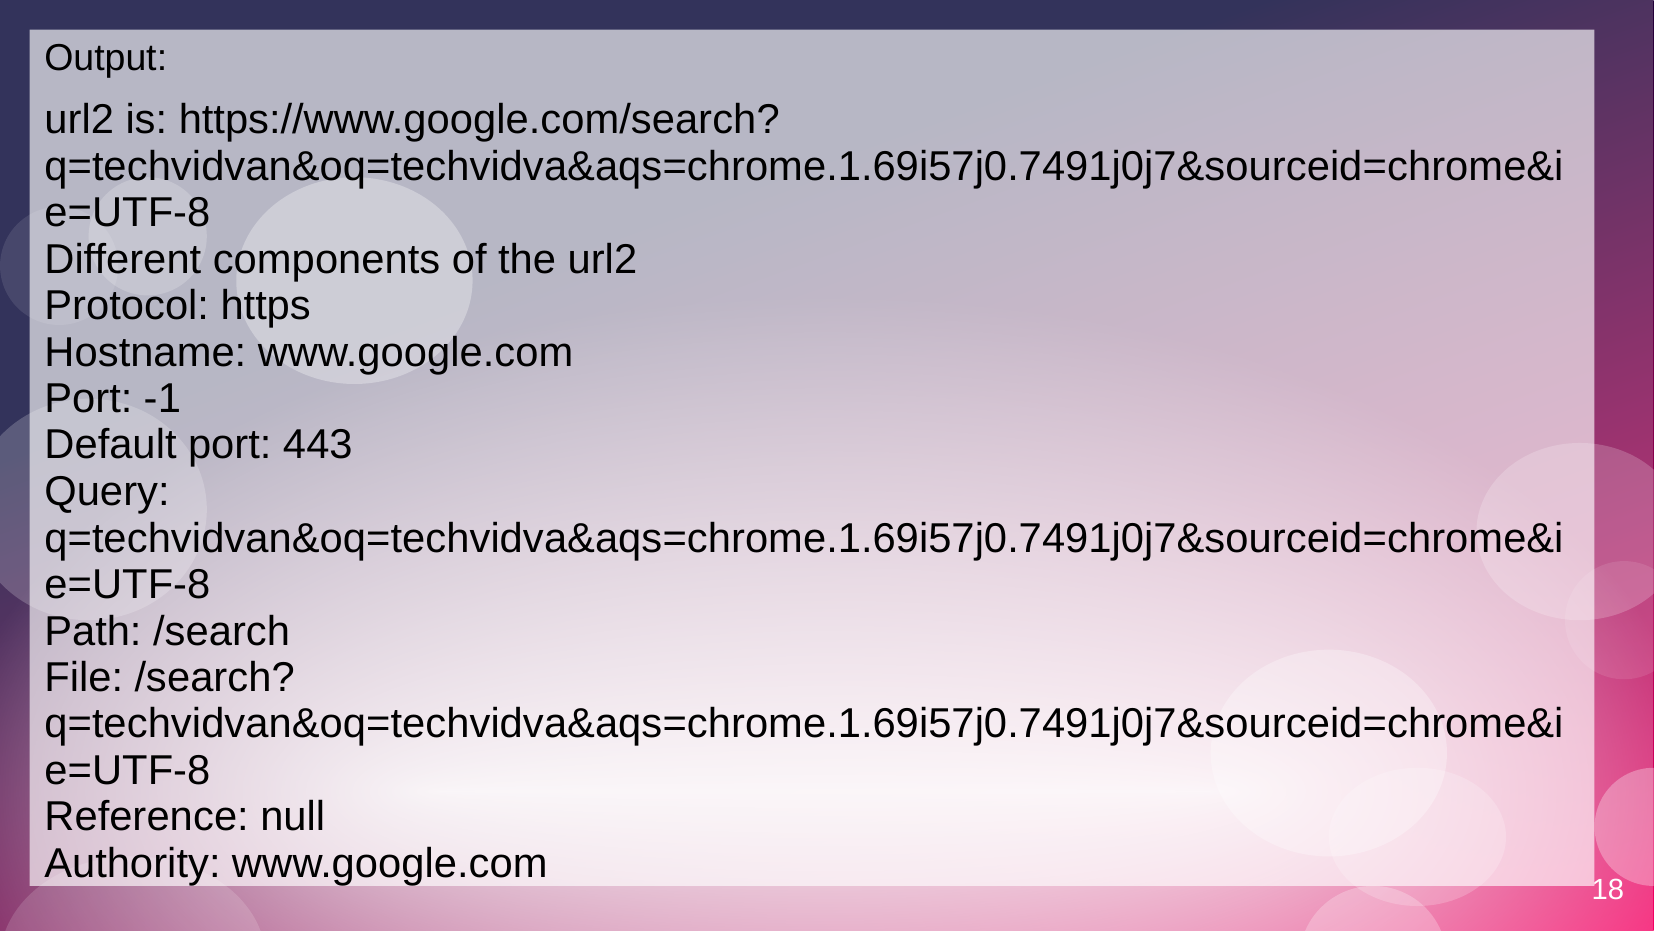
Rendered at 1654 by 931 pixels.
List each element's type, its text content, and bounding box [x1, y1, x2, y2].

text_box [29, 29, 1595, 88]
text_box url2 is: https://www.google.com/search?q=techvidvan&oq=techvidva&aqs=chrome.1.69i57j0.7491j0j7&sourceid=chrome&ie=UTF-8 Different components of the url2 Protocol: https Hostname: www.google.com Port: -1 Default port: 443 Query: q=techvidvan&oq=techvidva&aqs=chrome.1.69i57j0.7491j0j7&sourceid=chrome&ie=UTF-8 Path: /search File: /search?q=techvidvan&oq=techvidva&aqs=chrome.1.69i57j0.7491j0j7&sourceid=chrome&ie=UTF-8 Reference: null Authority: www.google.com [29, 88, 1595, 886]
text_box Output: [29, 29, 183, 87]
